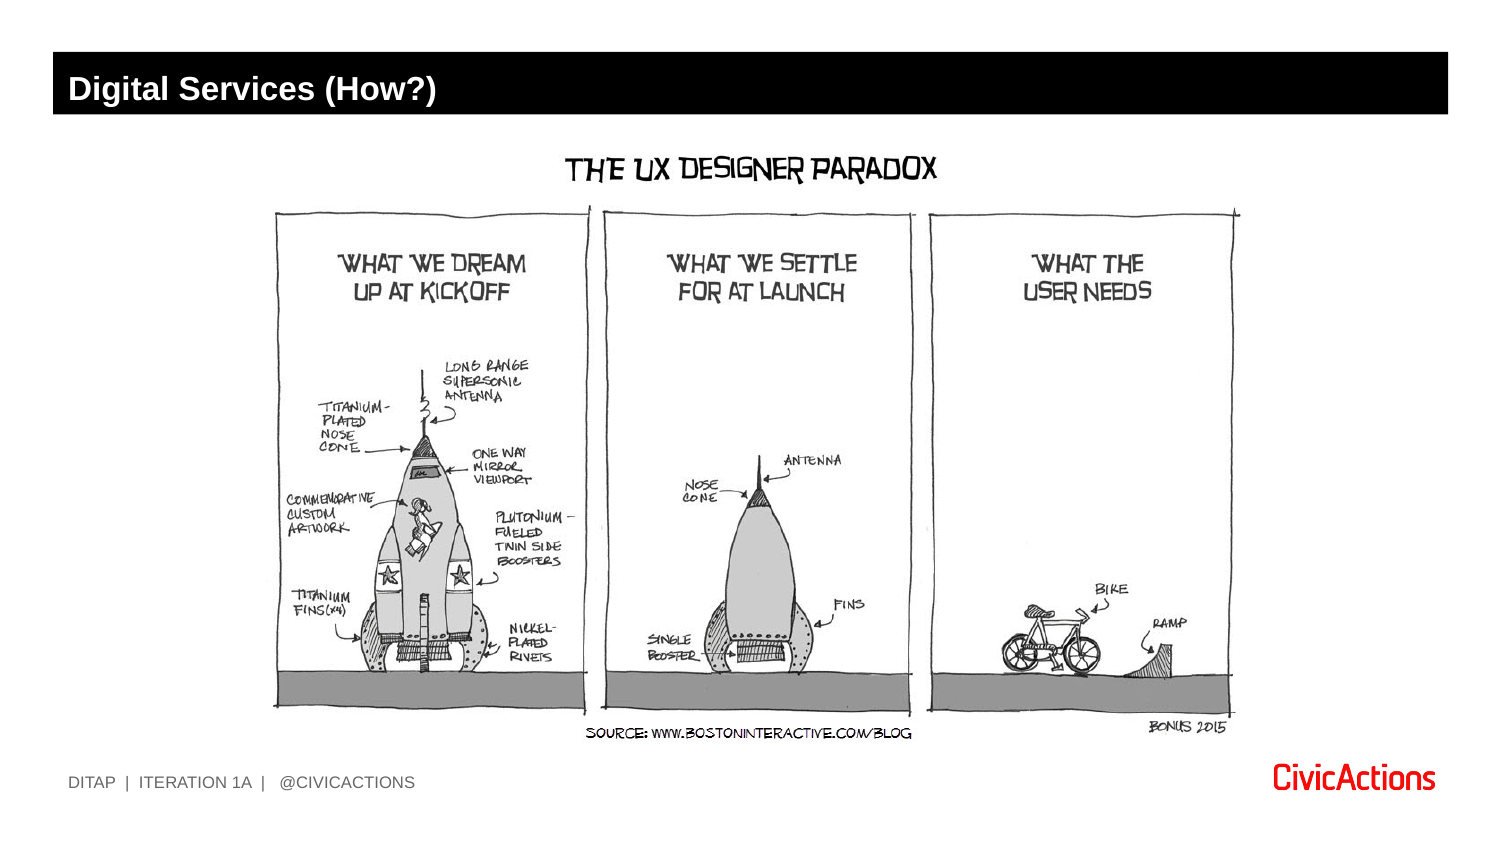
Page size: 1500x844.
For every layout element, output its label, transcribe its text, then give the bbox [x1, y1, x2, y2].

picture [1271, 758, 1438, 795]
title Digital Services (How?) [53, 51, 1449, 115]
picture [258, 133, 1243, 748]
